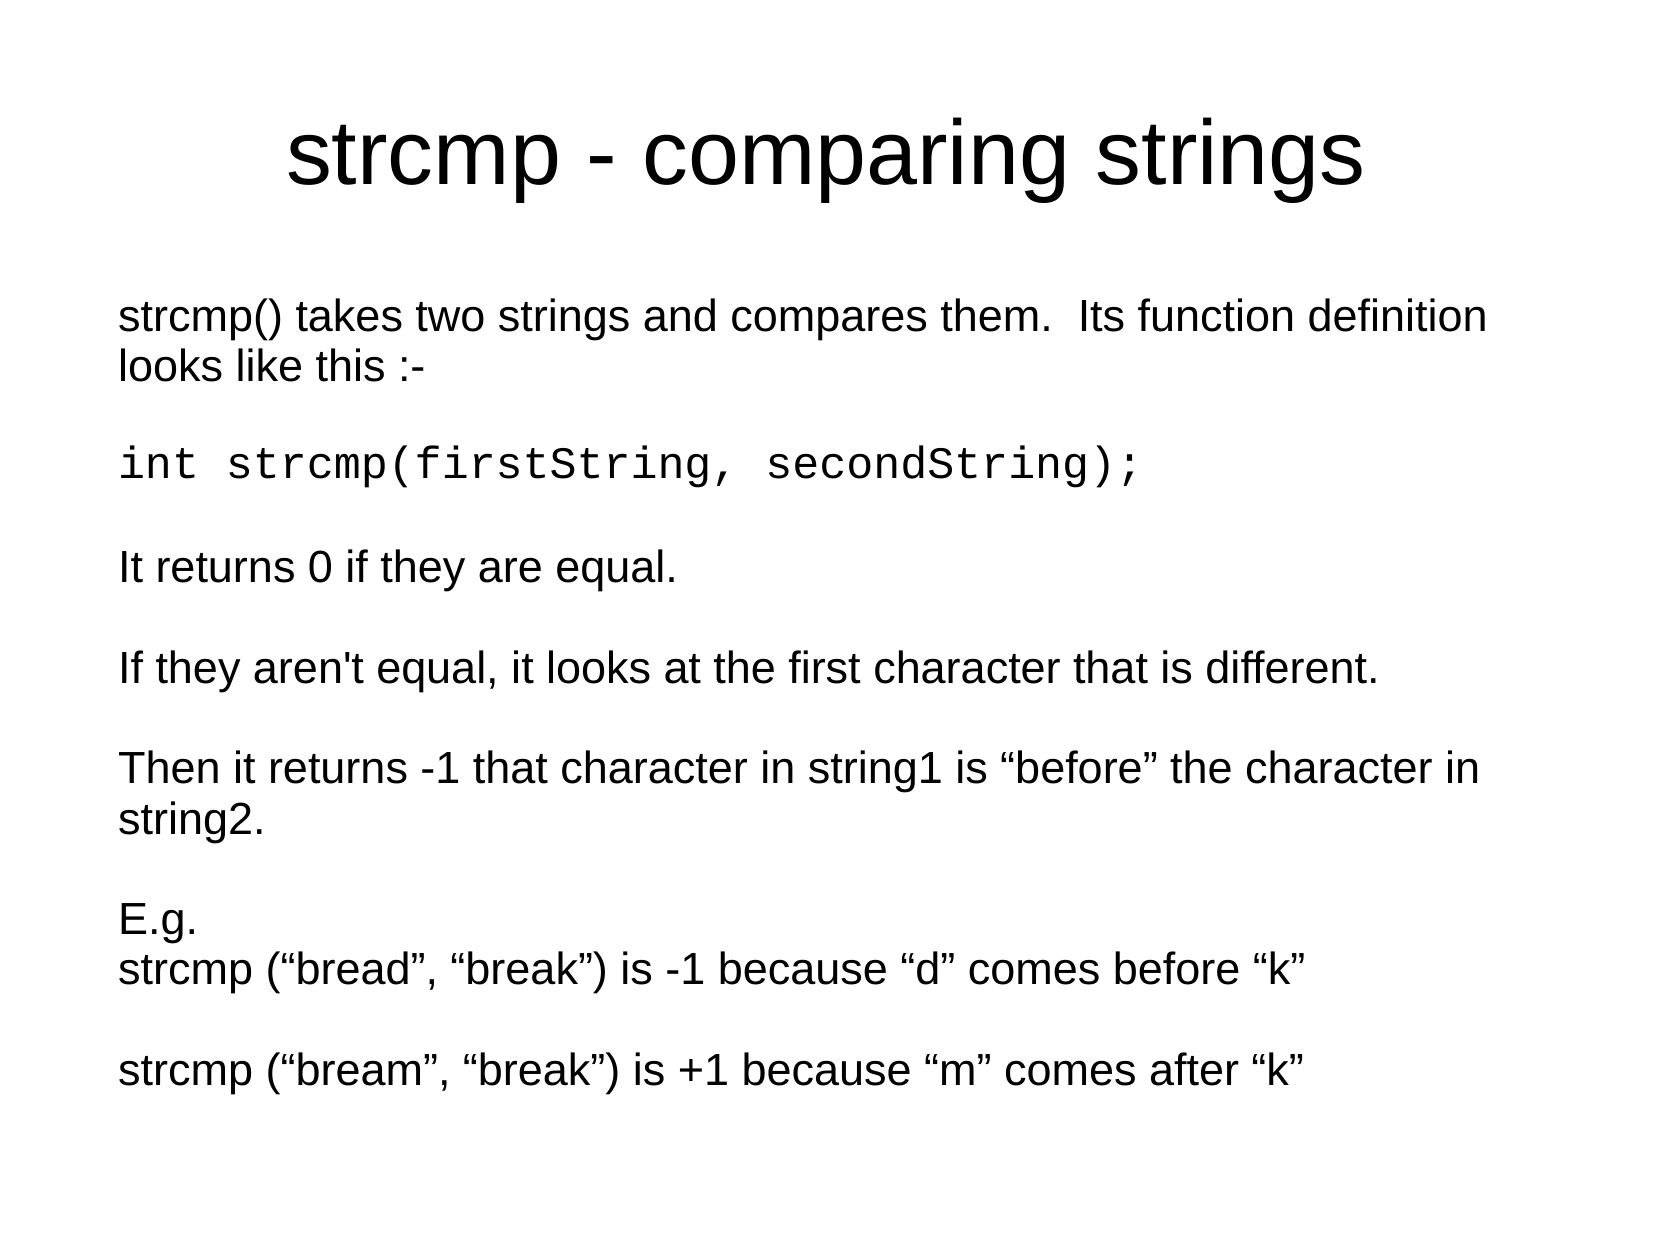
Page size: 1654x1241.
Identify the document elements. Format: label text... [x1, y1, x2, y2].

title strcmp - comparing strings [82, 49, 1571, 257]
subtitle strcmp() takes two strings and compares them. Its function definition looks like this :- int strcmp(firstString, secondString); It returns 0 if they are equal. If they aren't equal, it looks at the first character that is different. Then it returns -1 that character in string1 is “before” the character in string2. E.g. strcmp (“bread”, “break”) is -1 because “d” comes before “k” strcmp (“bream”, “break”) is +1 because “m” comes after “k” [118, 290, 1538, 1158]
